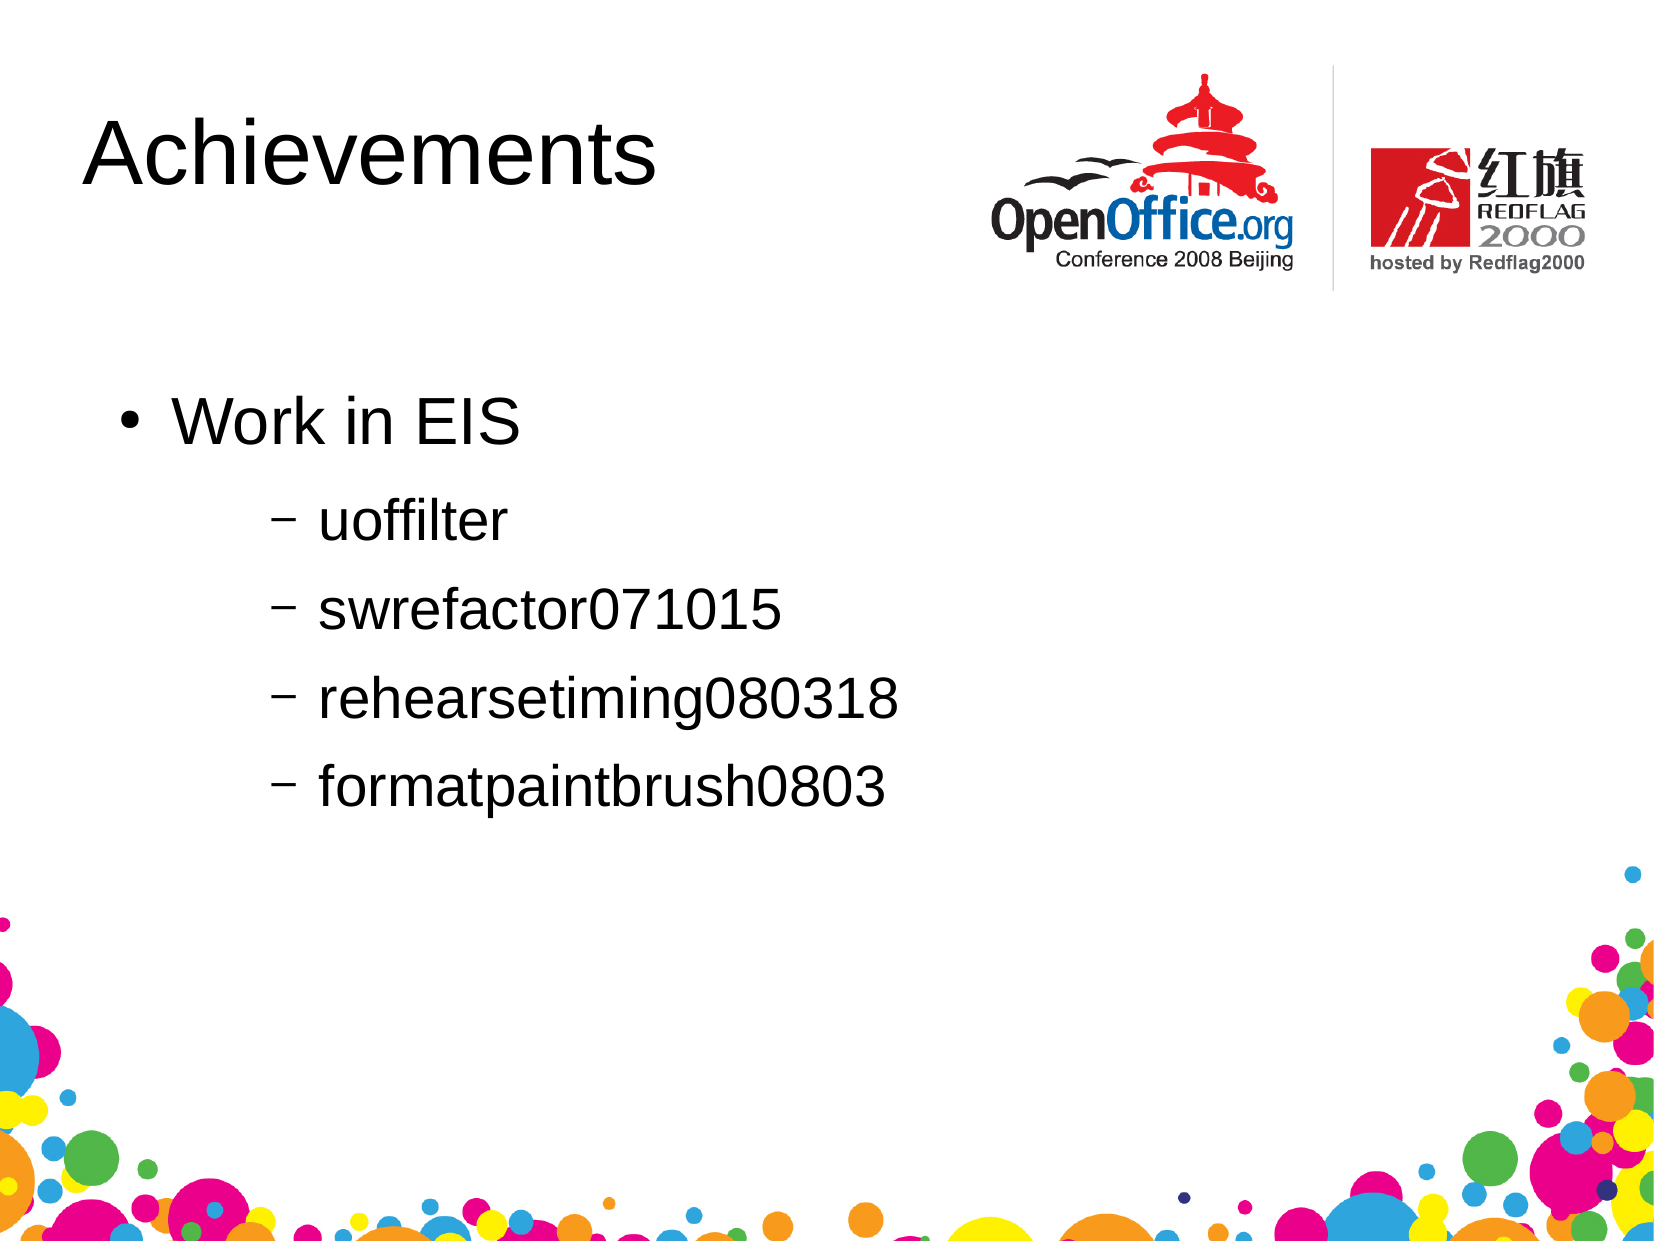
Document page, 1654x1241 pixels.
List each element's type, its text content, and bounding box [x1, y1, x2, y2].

list Work in EIS uoffilter swrefactor071015 rehearsetiming080318 formatpaintbrush0803 [82, 383, 1571, 1094]
title Achievements [82, 56, 1571, 250]
picture [0, 0, 1654, 1241]
